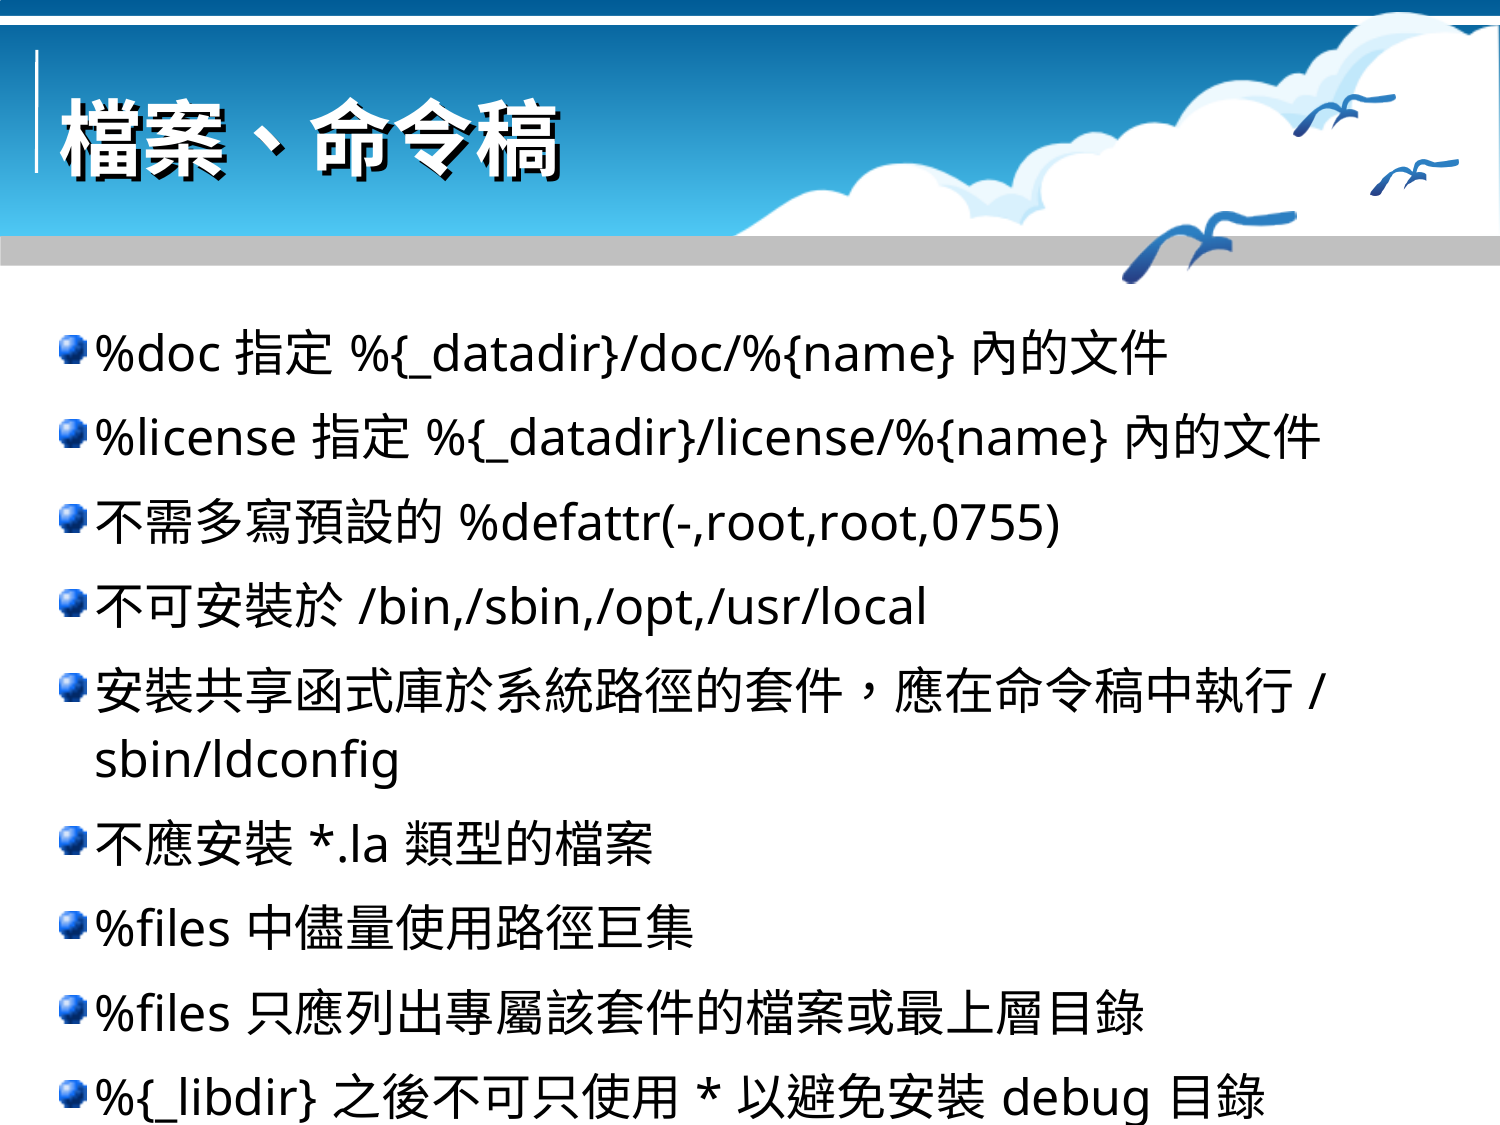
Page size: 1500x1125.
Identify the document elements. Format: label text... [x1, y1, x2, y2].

title 檔案、命令稿 [59, 86, 1465, 186]
picture [730, 12, 1500, 284]
list %doc指定%{_datadir}/doc/%{name}內的文件 %license指定%{_datadir}/license/%{name}內的文件 不需多寫預設的%defattr(-,root,root,0755) 不可安裝於/bin,/sbin,/opt,/usr/local 安裝共享函式庫於系統路徑的套件，應在命令稿中執行/sbin/ldconfig 不應安裝*.la類型的檔案 %files中儘量使用路徑巨集 %files只應列出專屬該套件的檔案或最上層目錄 %{_libdir}之後不可只使用*以避免安裝debug目錄 呼叫sh的if時，只能使用[ ]而無法用test [59, 312, 1447, 1123]
